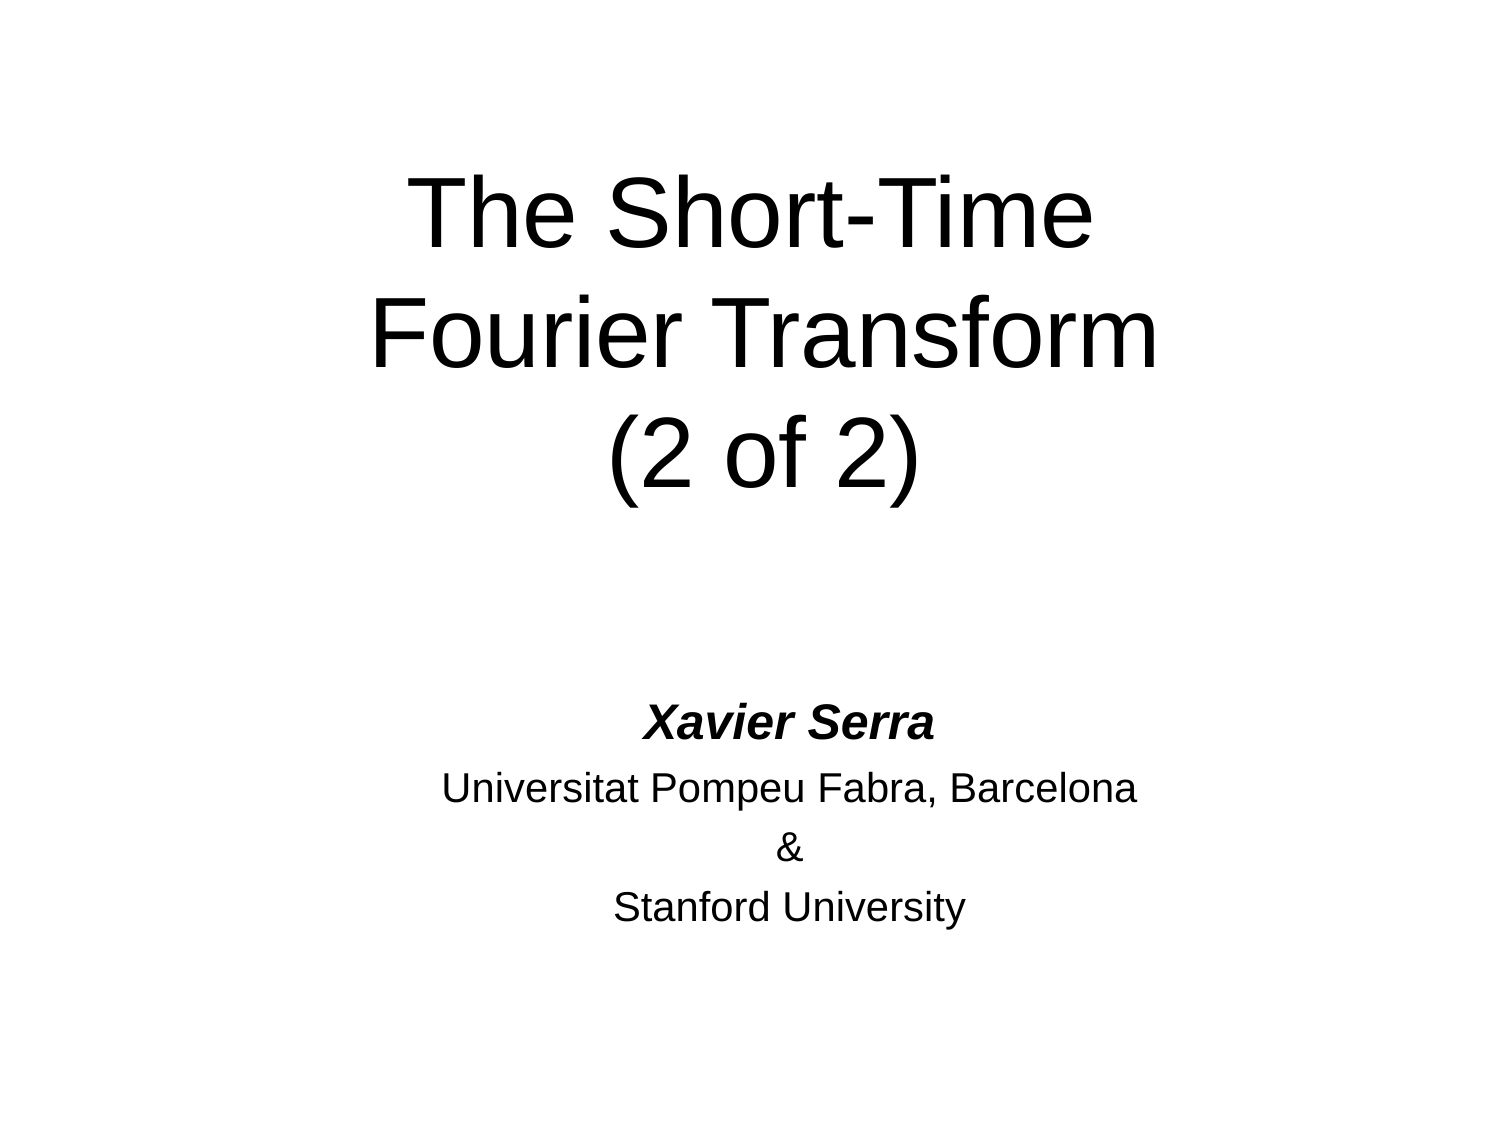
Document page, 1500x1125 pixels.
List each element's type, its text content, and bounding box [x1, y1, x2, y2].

title The Short-Time Fourier Transform (2 of 2) [143, 82, 1350, 572]
text_box Xavier Serra Universitat Pompeu Fabra, Barcelona & Stanford University [375, 686, 1204, 872]
